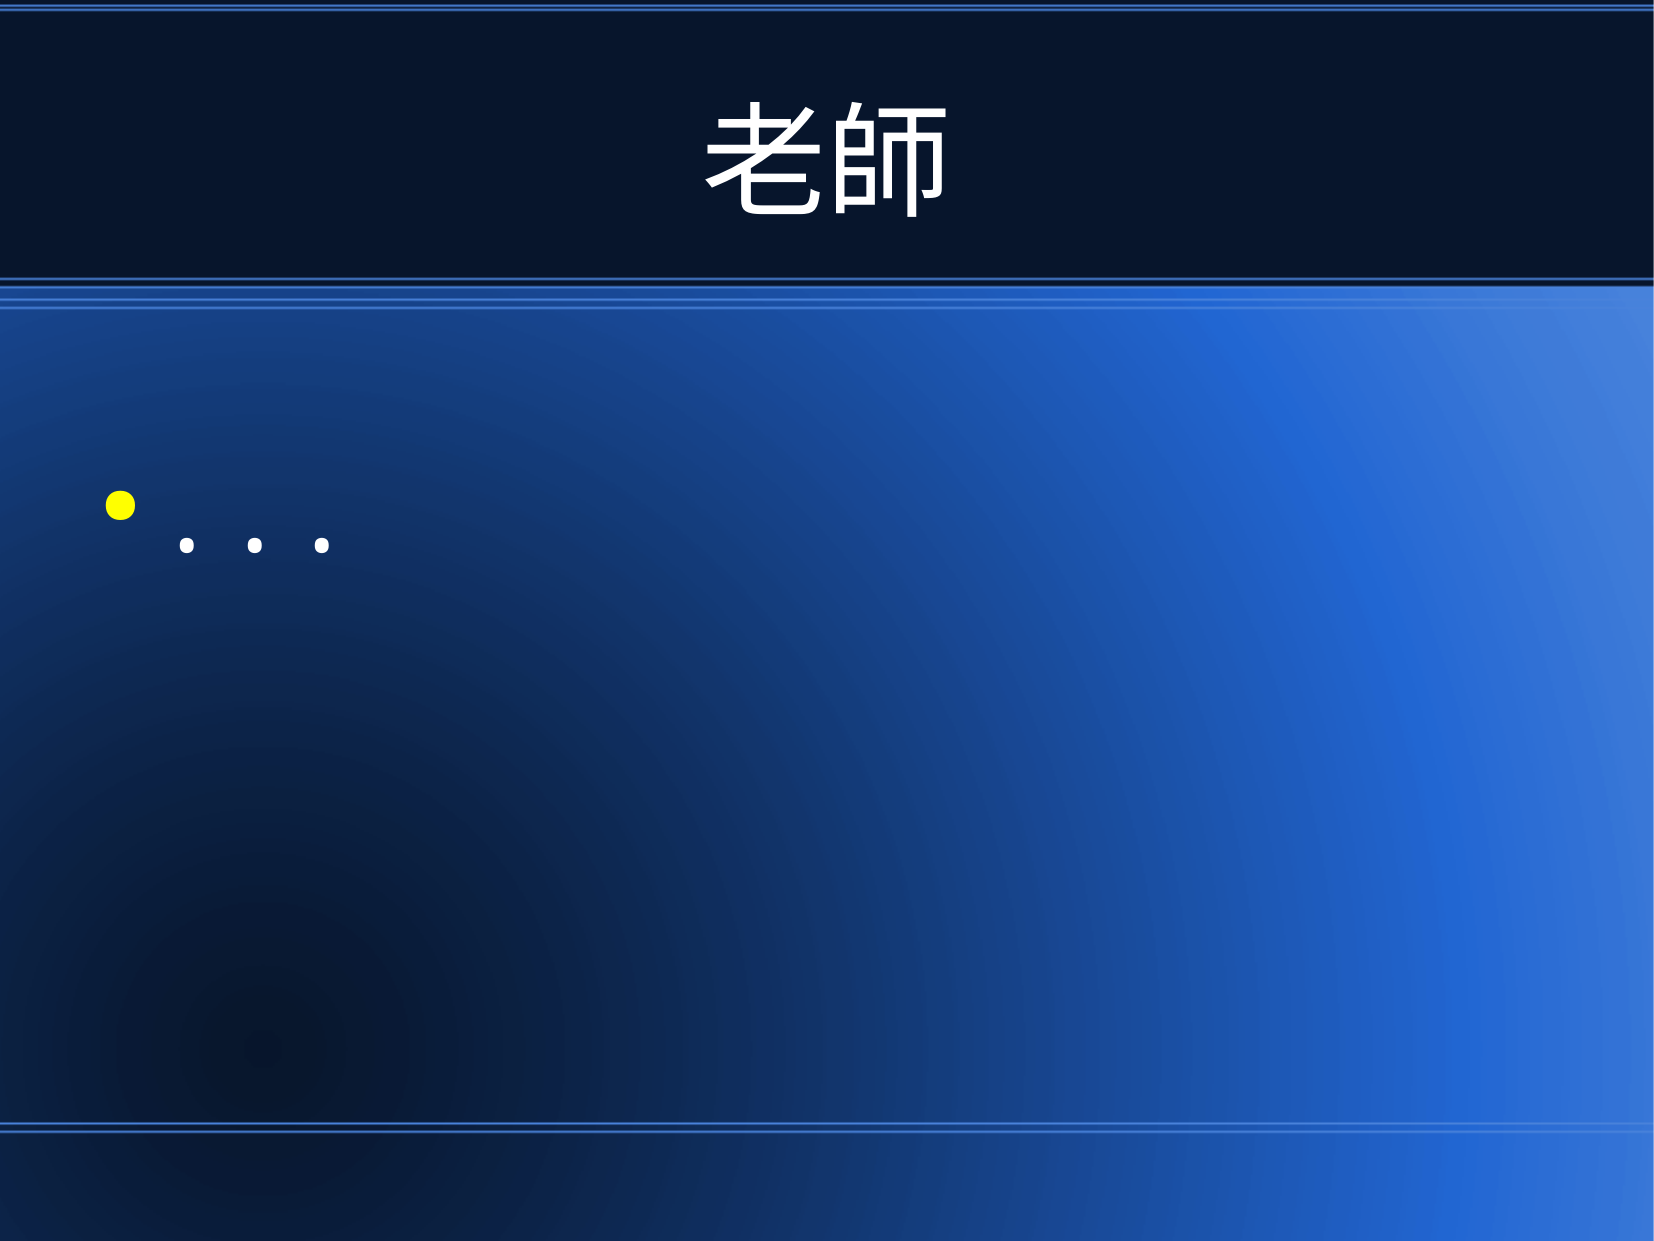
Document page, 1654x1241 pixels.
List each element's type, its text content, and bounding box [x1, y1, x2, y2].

title 老師 [82, 49, 1571, 257]
list ... [82, 355, 1571, 1241]
picture [0, 0, 1654, 1241]
